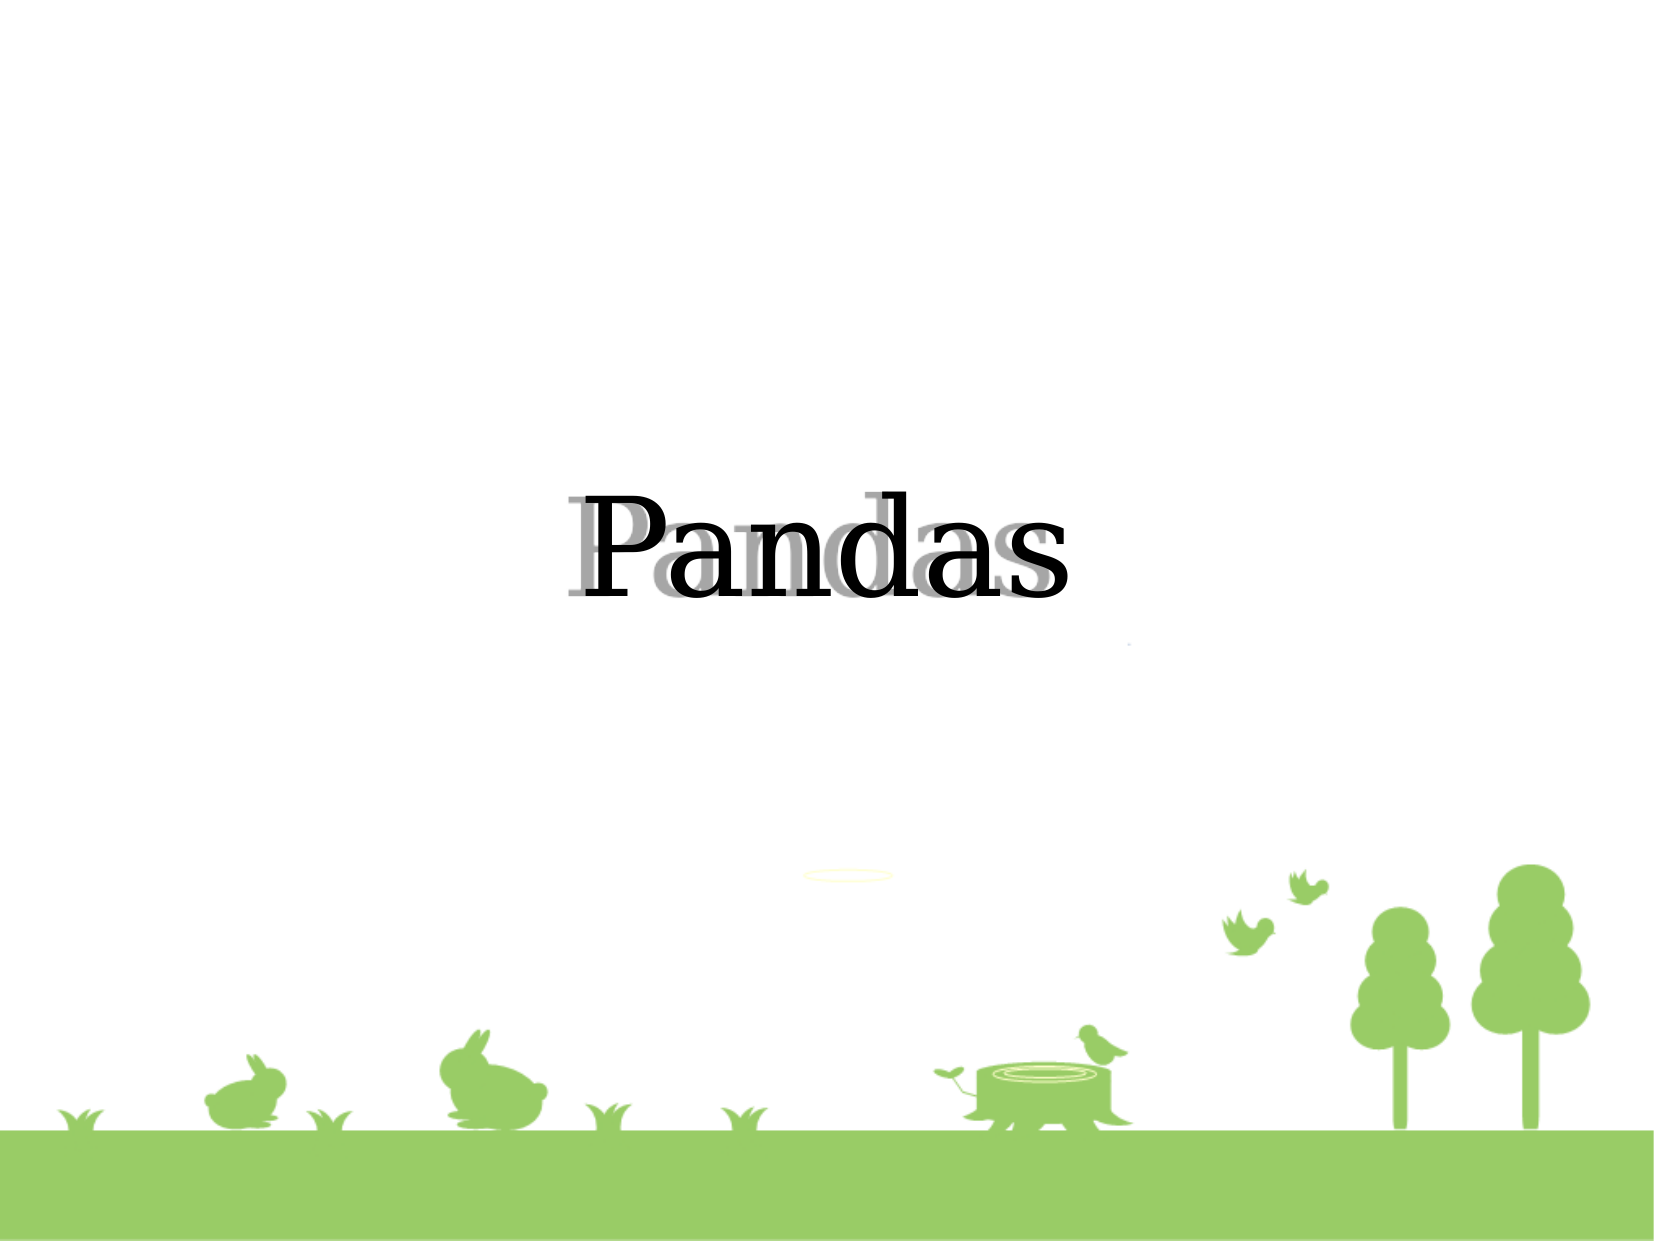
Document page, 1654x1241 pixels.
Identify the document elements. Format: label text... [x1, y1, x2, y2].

picture [0, 0, 1654, 1241]
title Pandas [82, 445, 1571, 653]
